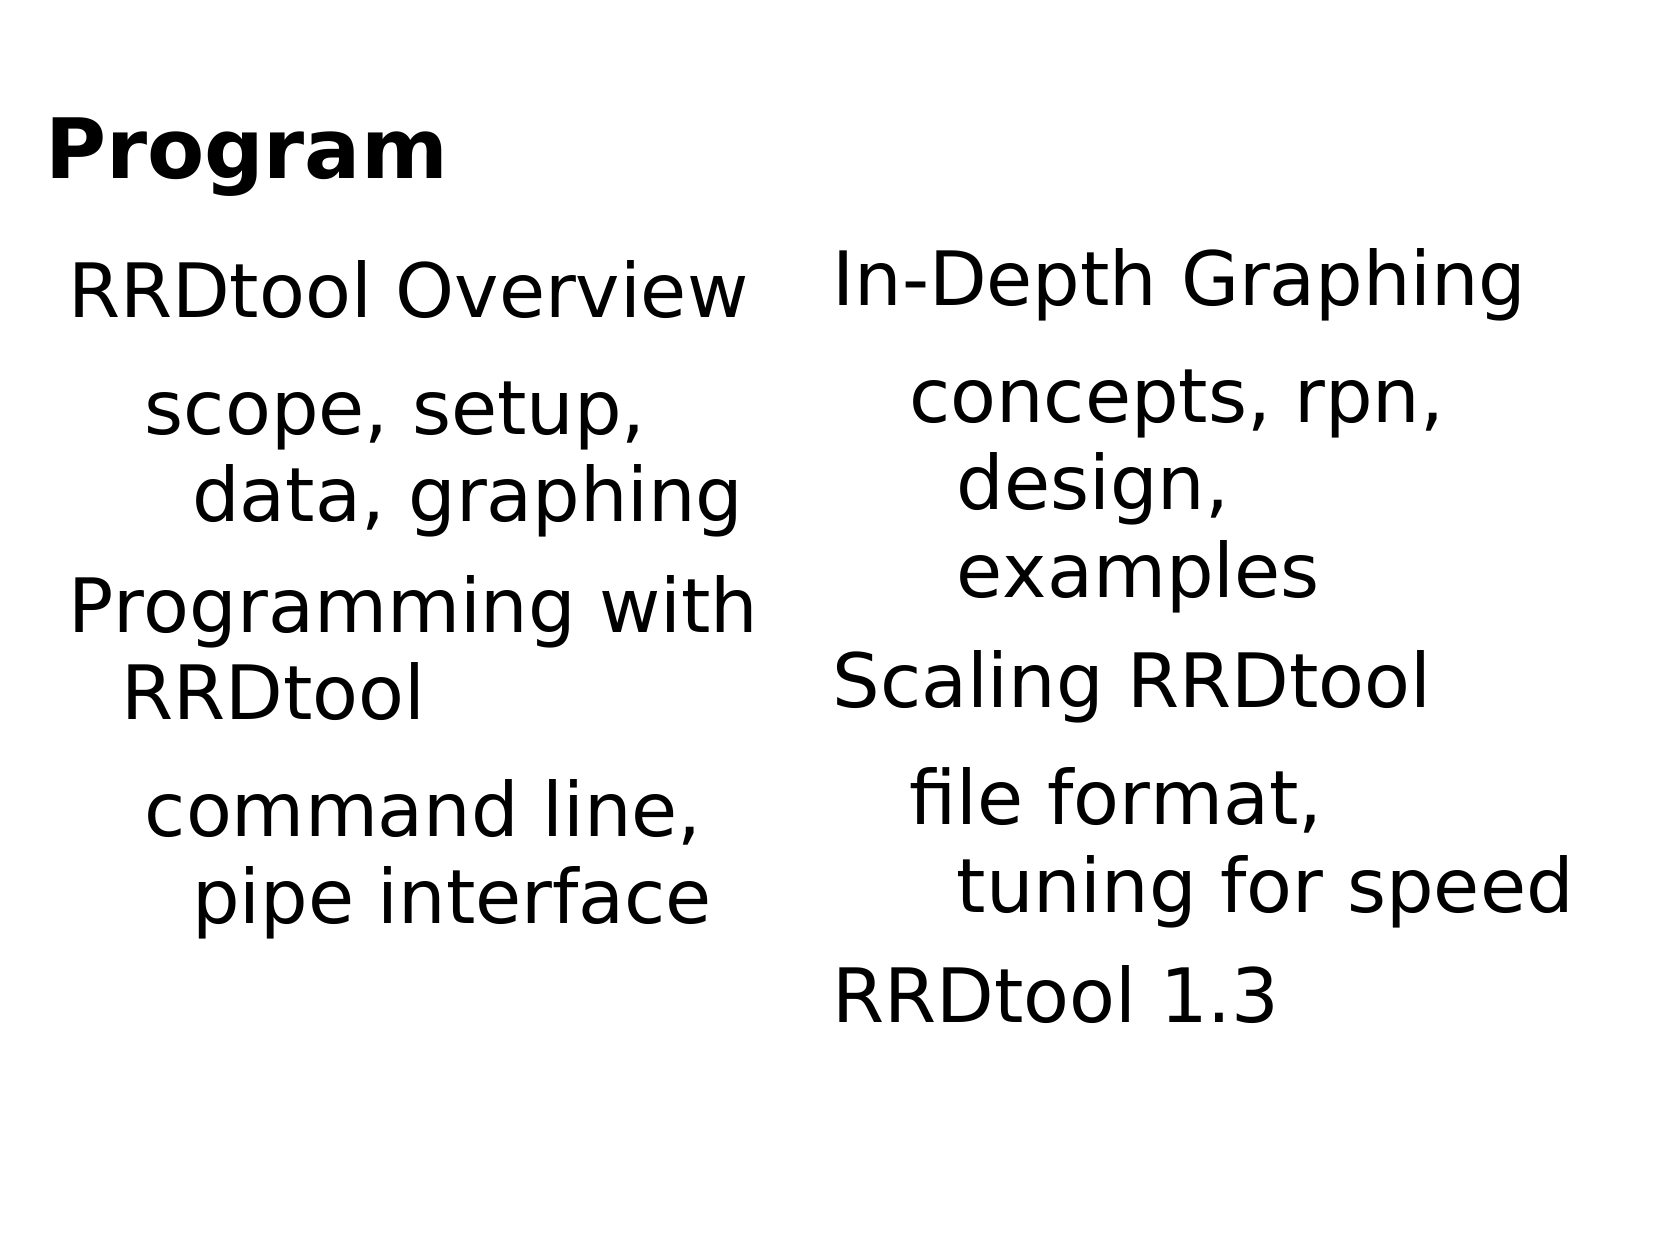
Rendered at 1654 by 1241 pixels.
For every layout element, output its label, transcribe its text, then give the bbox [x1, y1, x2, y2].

list In-Depth Graphing concepts, rpn, design, examples Scaling RRDtool file format, tuning for speed RRDtool 1.3 [814, 236, 1583, 1085]
list RRDtool Overview scope, setup, data, graphing Programming with RRDtool command line, pipe interface [50, 248, 768, 1111]
title Program [45, 75, 1583, 225]
